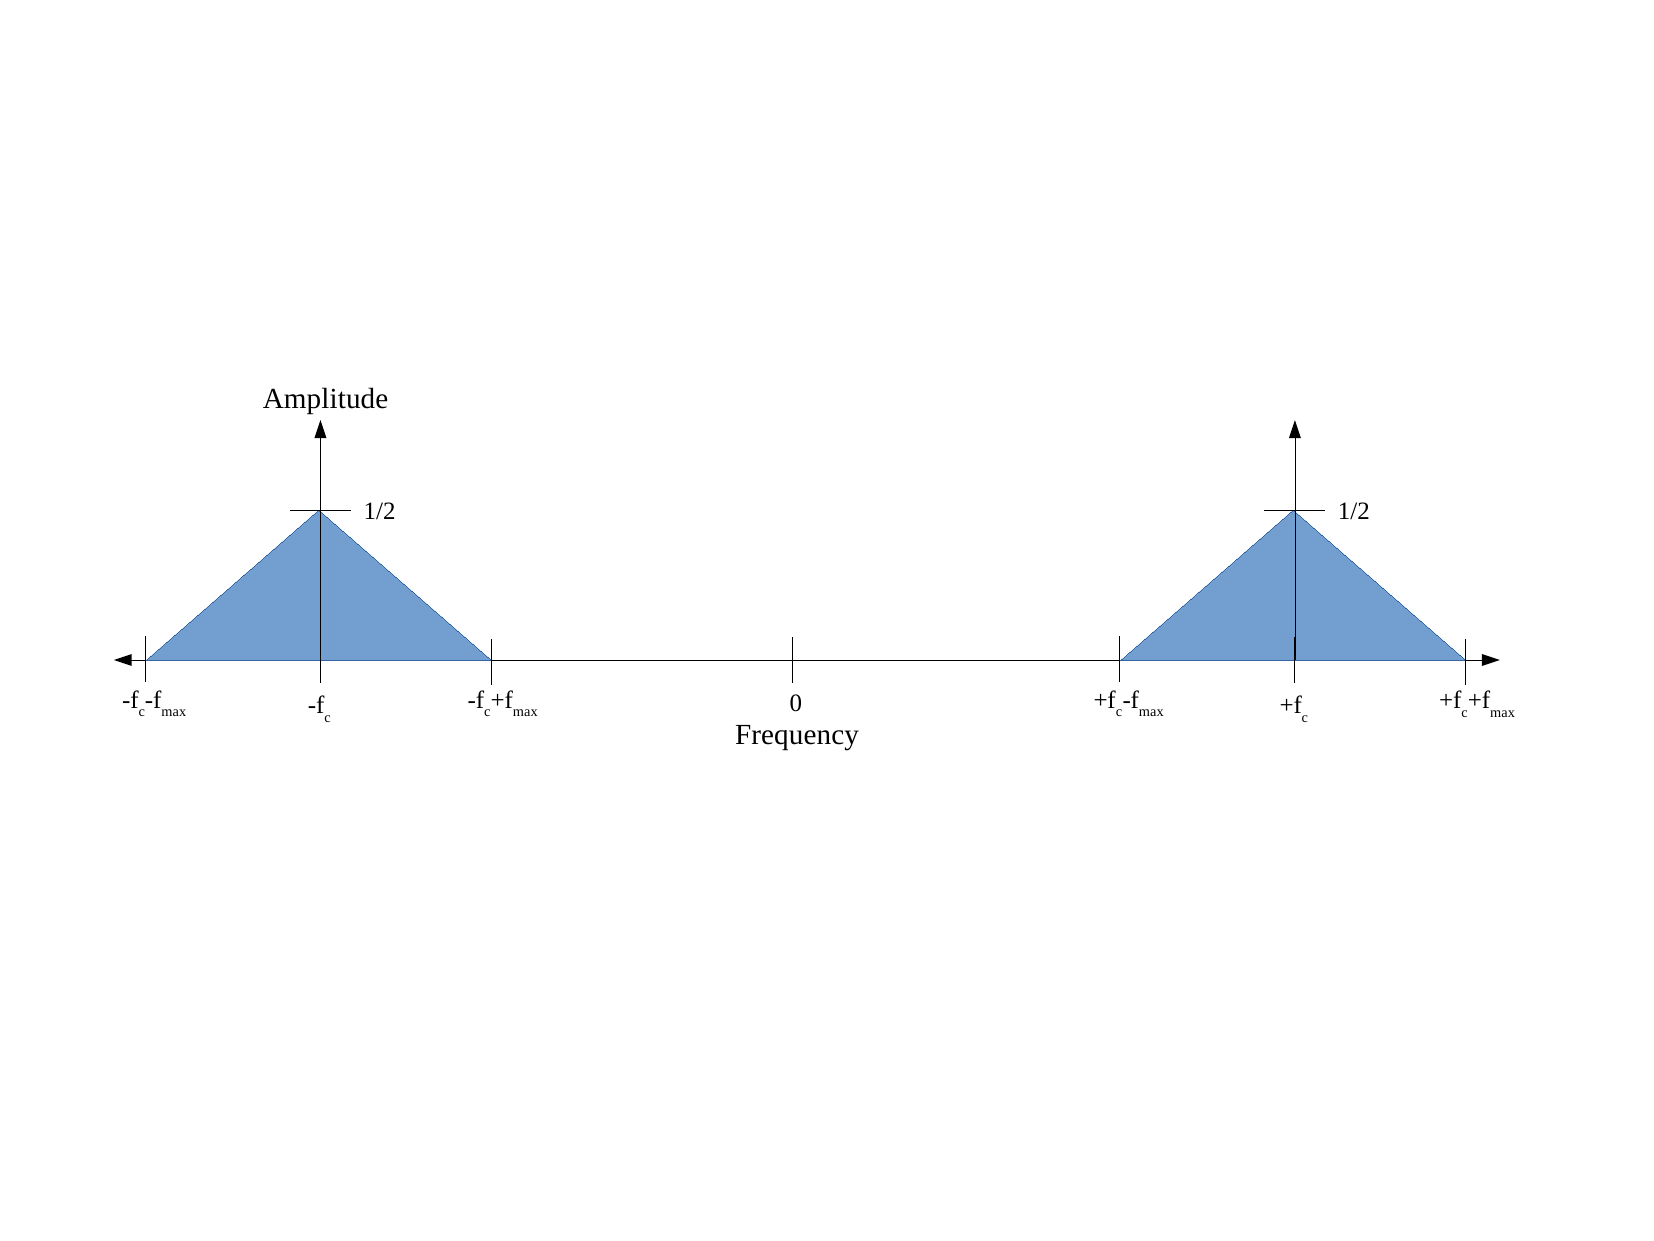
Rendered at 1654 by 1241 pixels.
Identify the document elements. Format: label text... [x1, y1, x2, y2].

text_box [321, 511, 491, 661]
text_box Amplitude [248, 375, 404, 429]
text_box -fc+fmax [452, 679, 554, 734]
text_box -fc [293, 684, 347, 739]
text_box -fc-fmax [107, 678, 202, 733]
text_box [1296, 512, 1465, 661]
text_box [1120, 511, 1295, 661]
text_box 1/2 [348, 490, 411, 545]
text_box +fc-fmax [1078, 679, 1180, 734]
text_box [146, 511, 320, 661]
text_box 1/2 [1323, 490, 1385, 545]
text_box +fc [1264, 684, 1324, 739]
text_box +fc+fmax [1424, 679, 1531, 734]
text_box Frequency [720, 711, 876, 766]
text_box 0 [774, 682, 819, 737]
